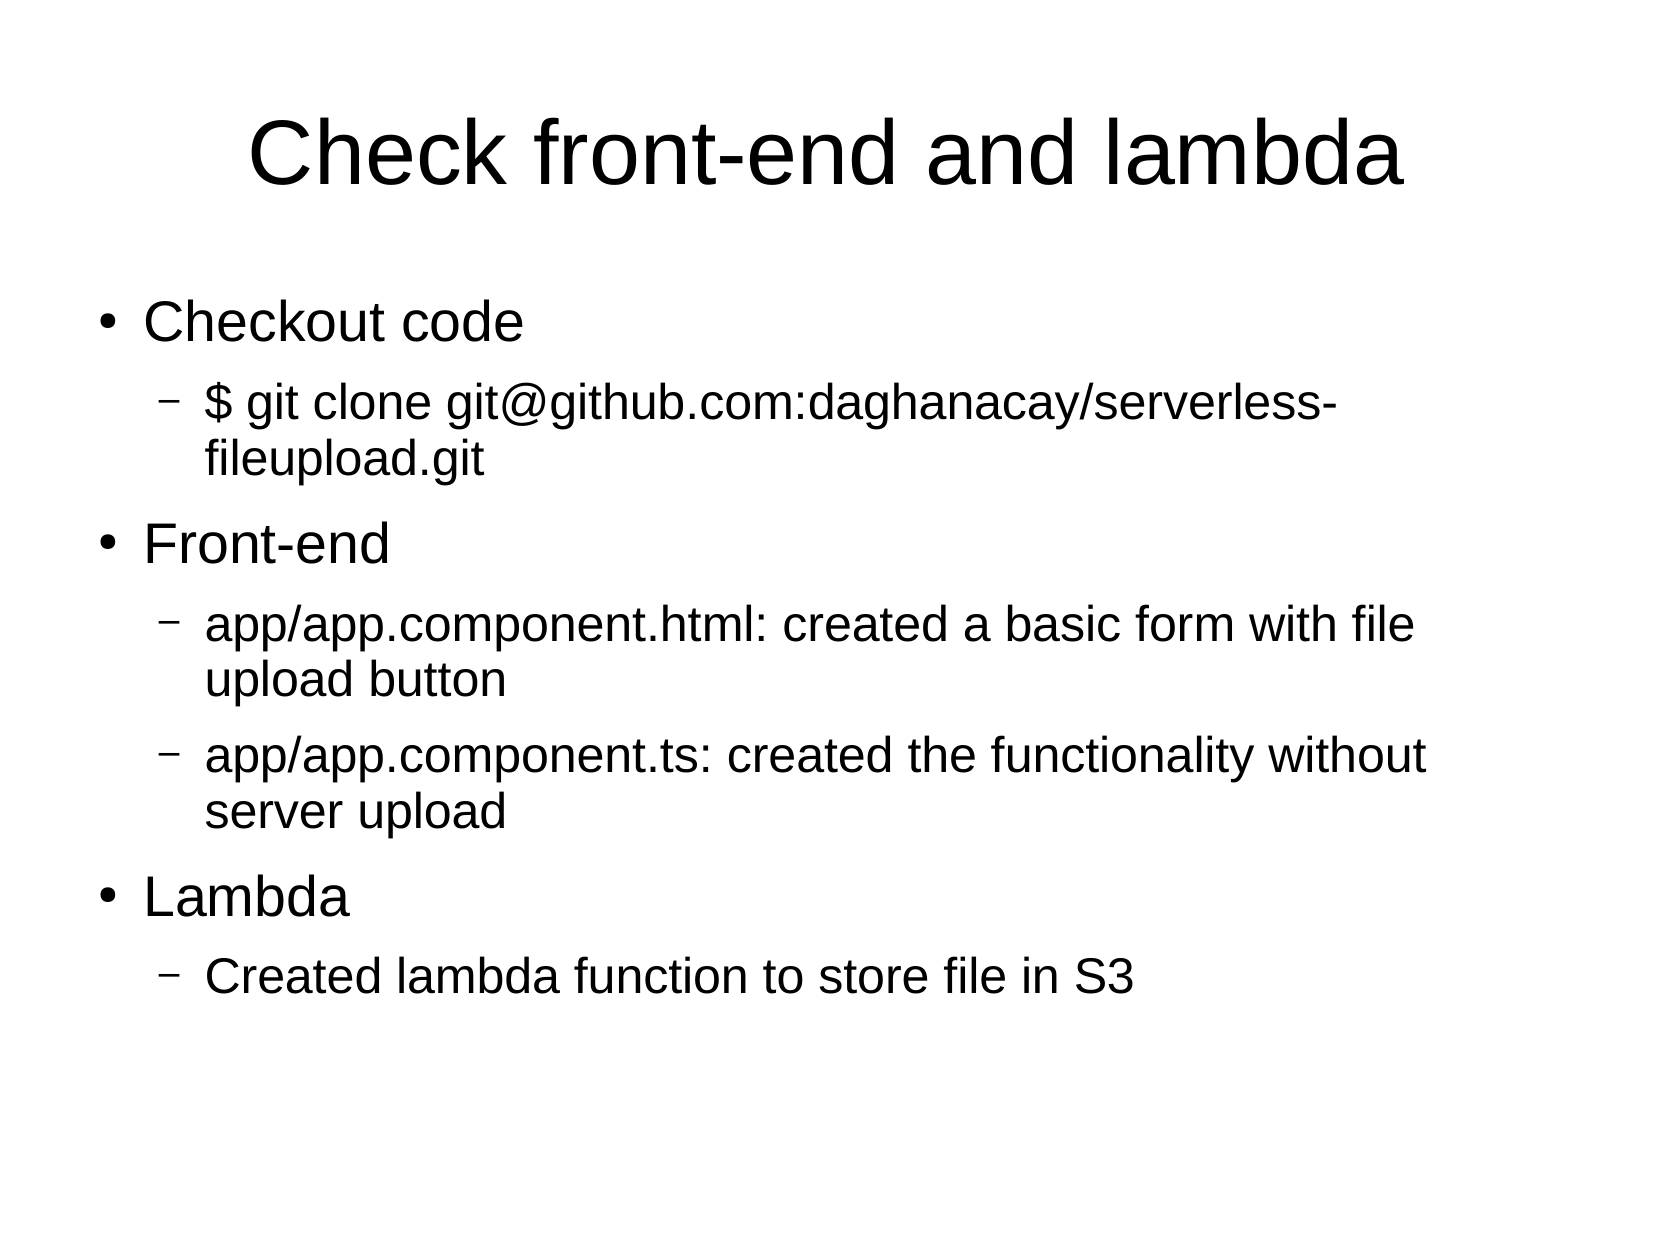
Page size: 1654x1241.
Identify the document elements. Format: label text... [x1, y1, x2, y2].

list Checkout code $ git clone git@github.com:daghanacay/serverless-fileupload.git Front-end app/app.component.html: created a basic form with file upload button app/app.component.ts: created the functionality without server upload Lambda Created lambda function to store file in S3 [82, 290, 1571, 1010]
title Check front-end and lambda [82, 49, 1571, 257]
